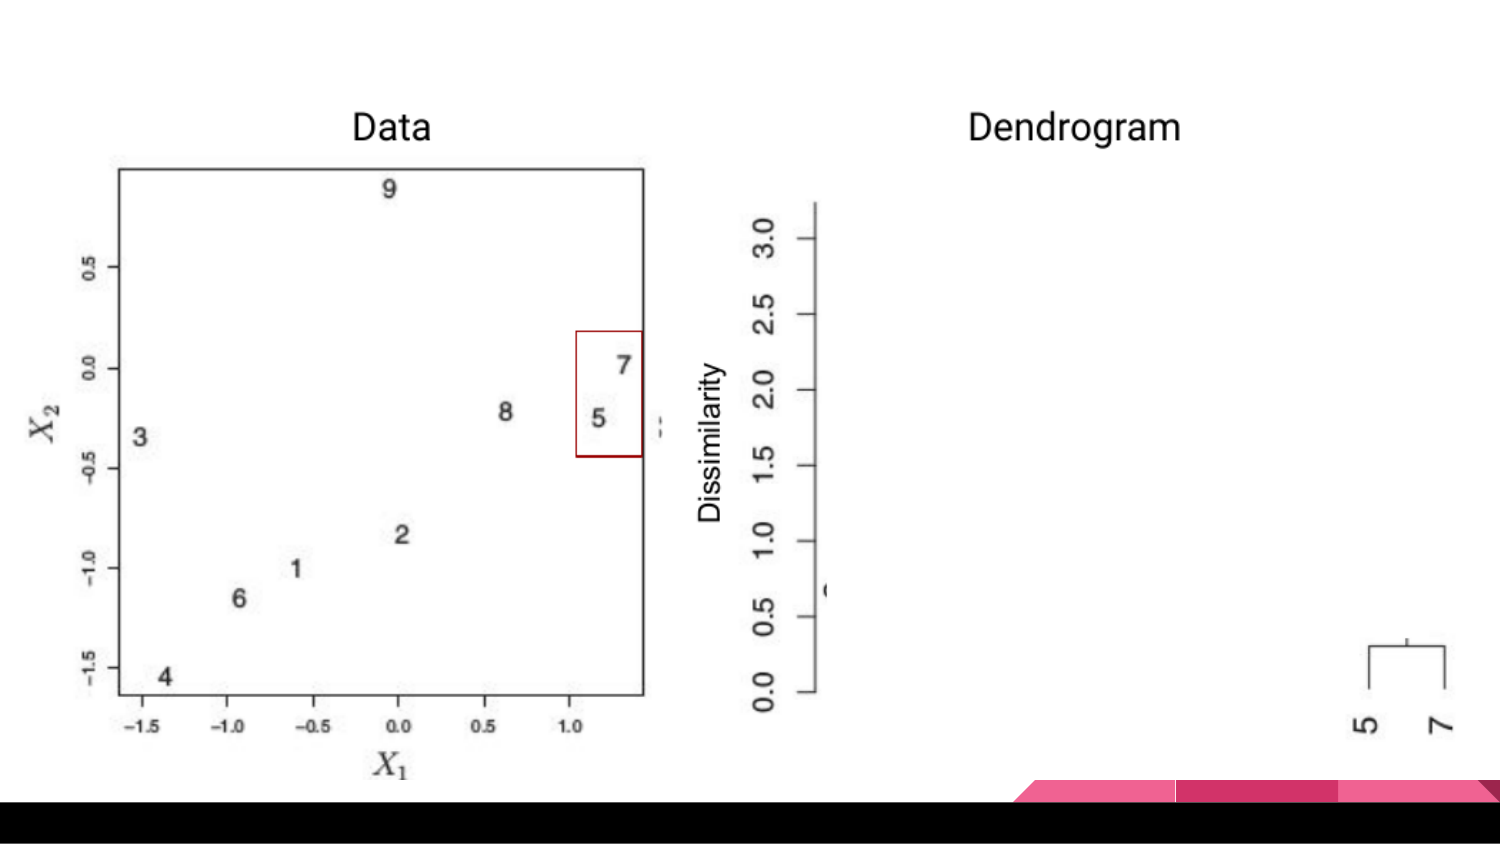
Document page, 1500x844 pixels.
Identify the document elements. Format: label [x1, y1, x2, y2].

picture [3, 69, 1500, 780]
